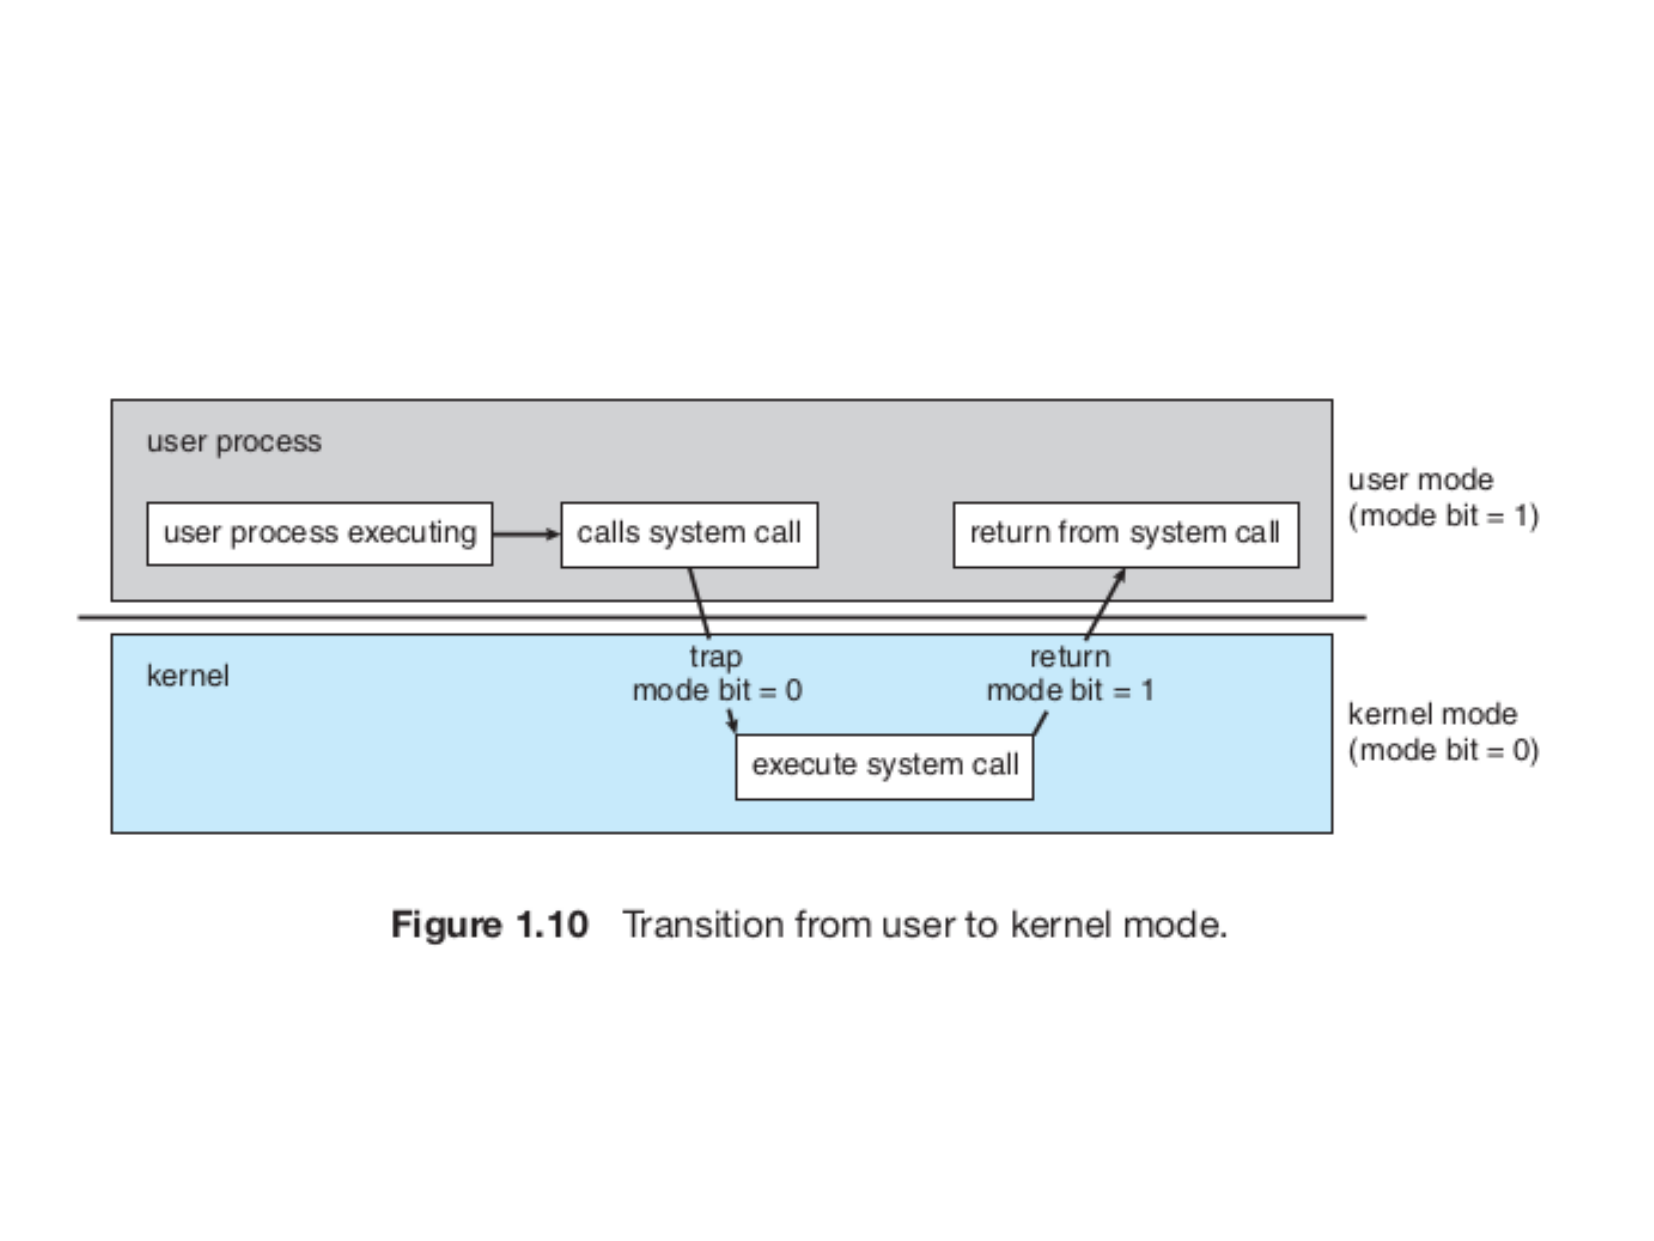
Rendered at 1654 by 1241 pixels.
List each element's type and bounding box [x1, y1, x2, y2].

picture [61, 354, 1595, 957]
